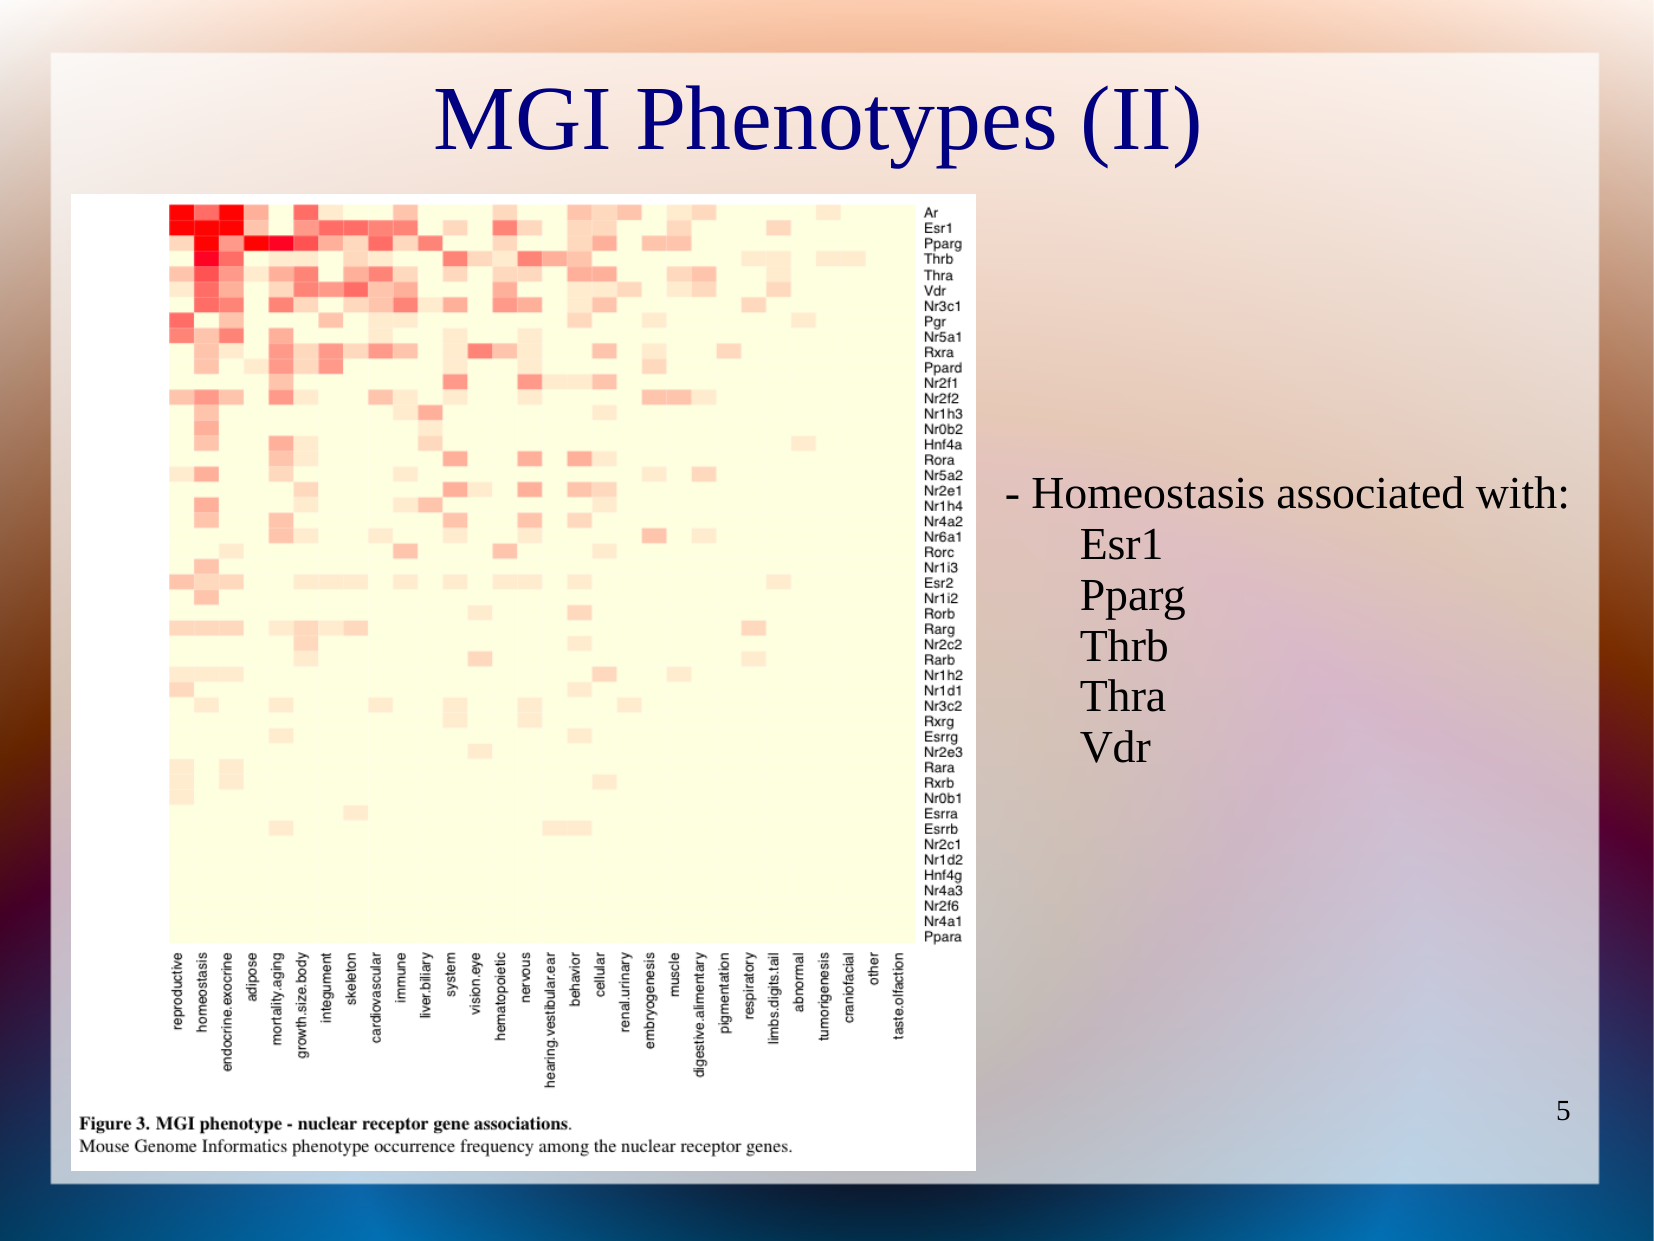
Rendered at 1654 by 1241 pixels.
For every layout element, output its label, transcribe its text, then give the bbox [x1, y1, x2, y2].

picture [0, 0, 1654, 1241]
title MGI Phenotypes (II) [75, 15, 1564, 223]
text_box - Homeostasis associated with: Esr1 Pparg Thrb Thra Vdr [990, 460, 1598, 781]
